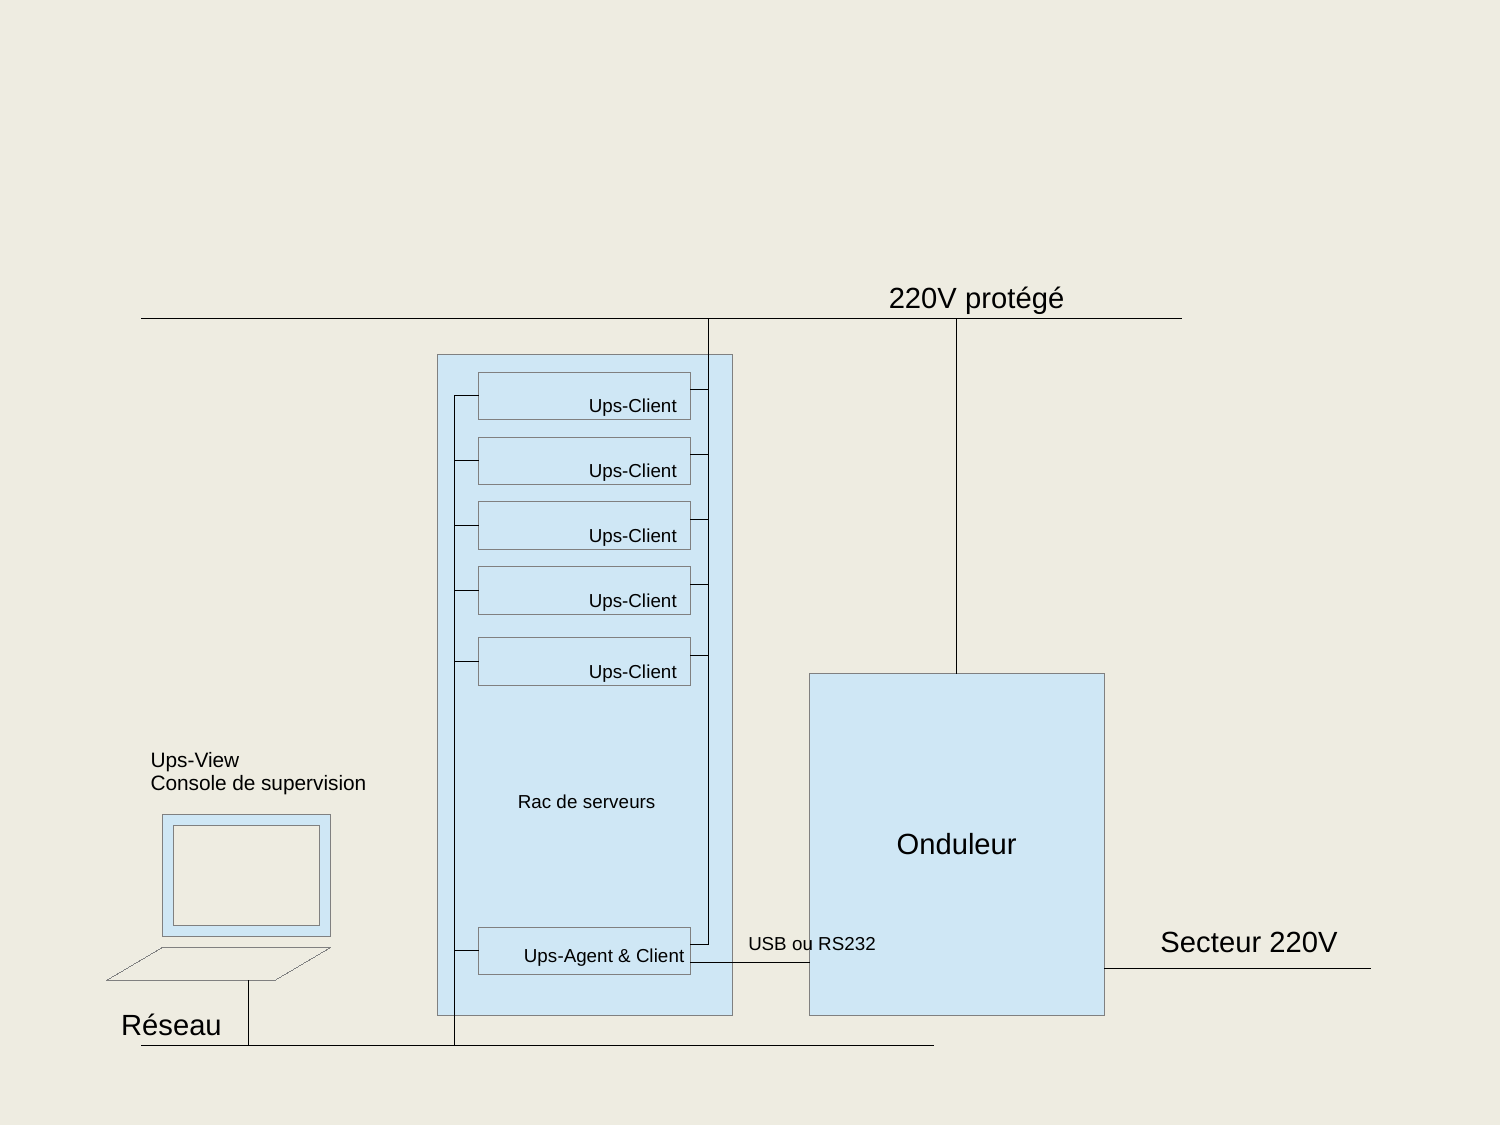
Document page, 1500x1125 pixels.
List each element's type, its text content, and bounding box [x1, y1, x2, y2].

text_box Ups-Client [574, 453, 692, 489]
text_box USB ou RS232 [733, 925, 891, 962]
text_box Réseau [106, 1001, 247, 1049]
text_box Ups-Agent & Client [509, 937, 700, 974]
text_box [437, 354, 733, 1016]
text_box Ups-Client [574, 388, 692, 424]
text_box Secteur 220V [1145, 918, 1353, 967]
text_box Ups-Client [574, 518, 692, 554]
text_box [700, 354, 733, 962]
text_box Ups-Client [574, 583, 692, 619]
text_box Ups-View Console de supervision [135, 741, 381, 803]
text_box Ups-Client [574, 654, 692, 690]
text_box Rac de serveurs [503, 784, 671, 820]
text_box [162, 814, 331, 937]
text_box Onduleur [809, 673, 1105, 1016]
text_box [106, 947, 331, 981]
text_box 220V protégé [874, 274, 1080, 323]
